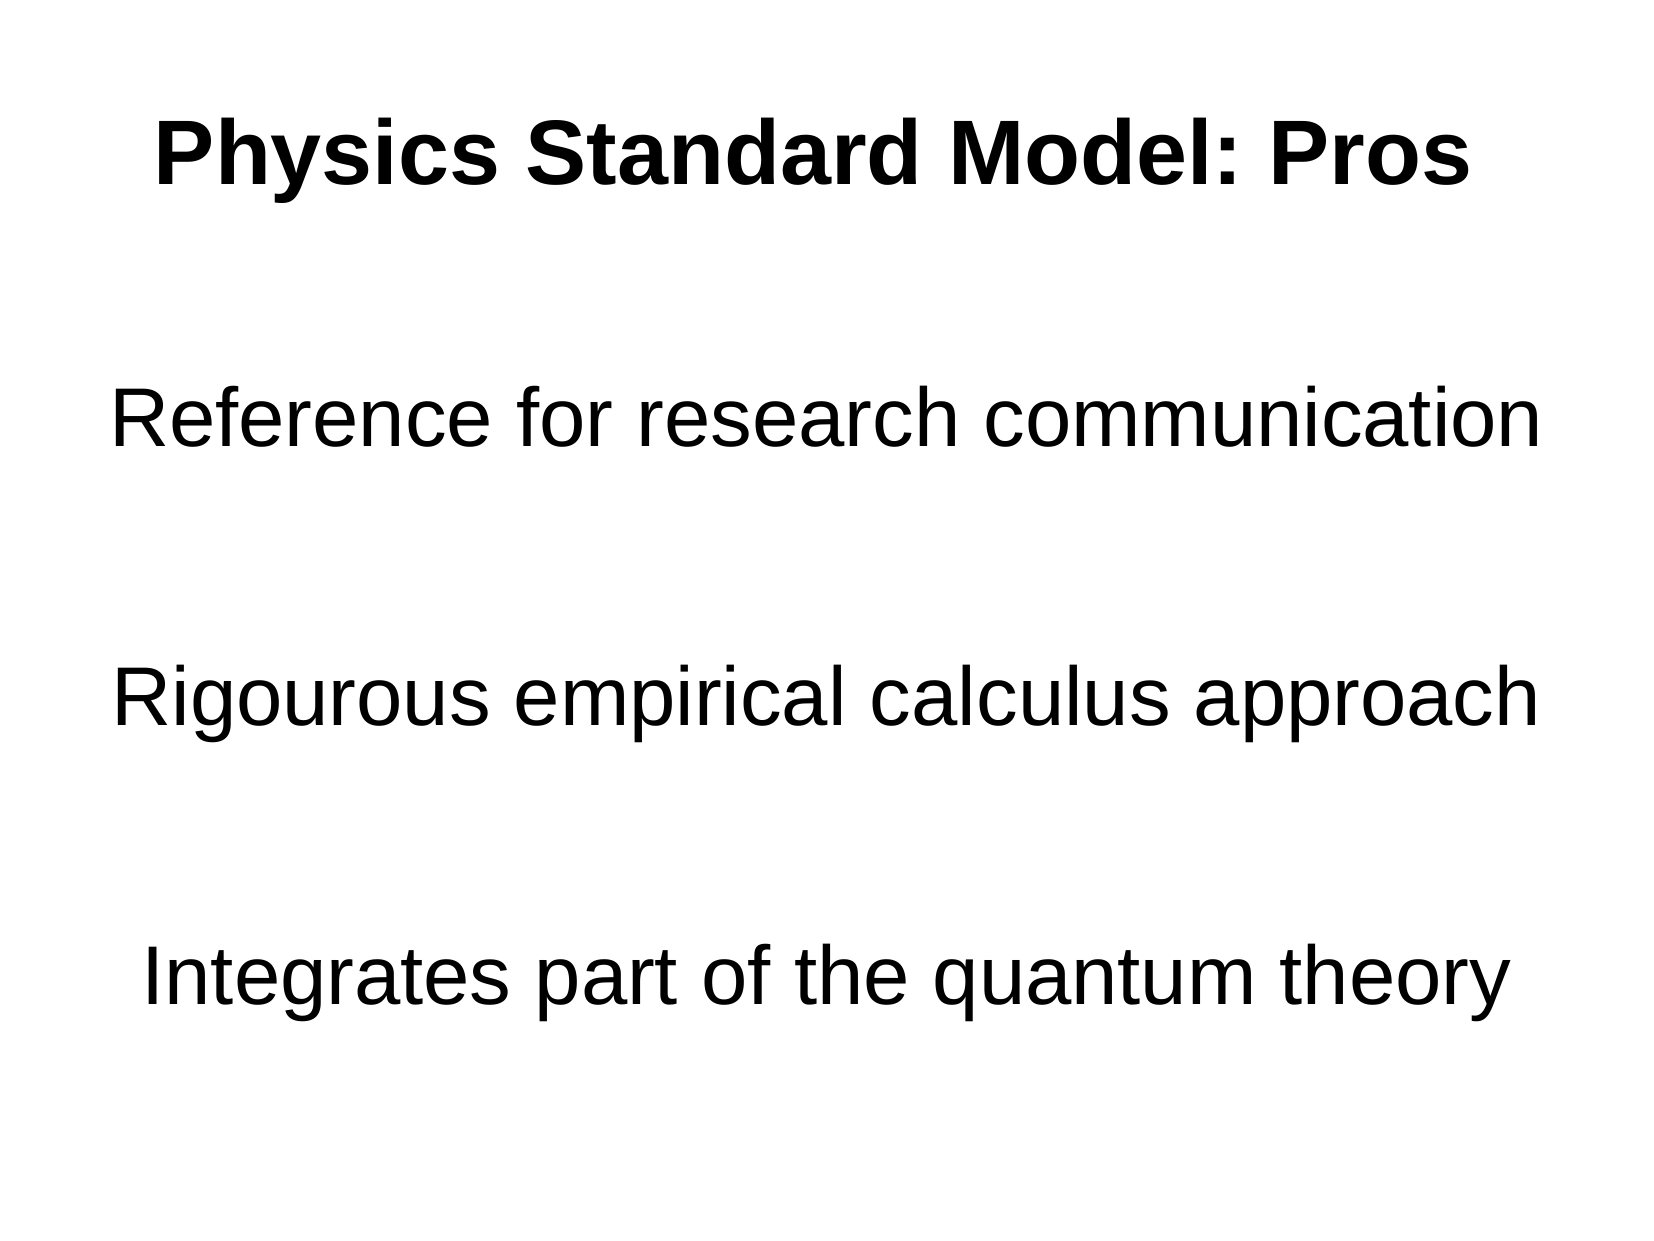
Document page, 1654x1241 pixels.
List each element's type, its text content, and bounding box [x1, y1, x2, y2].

title Physics Standard Model: Pros [82, 49, 1571, 184]
subtitle Reference for research communication Rigourous empirical calculus approach Integrates part of the quantum theory [82, 184, 1571, 1115]
